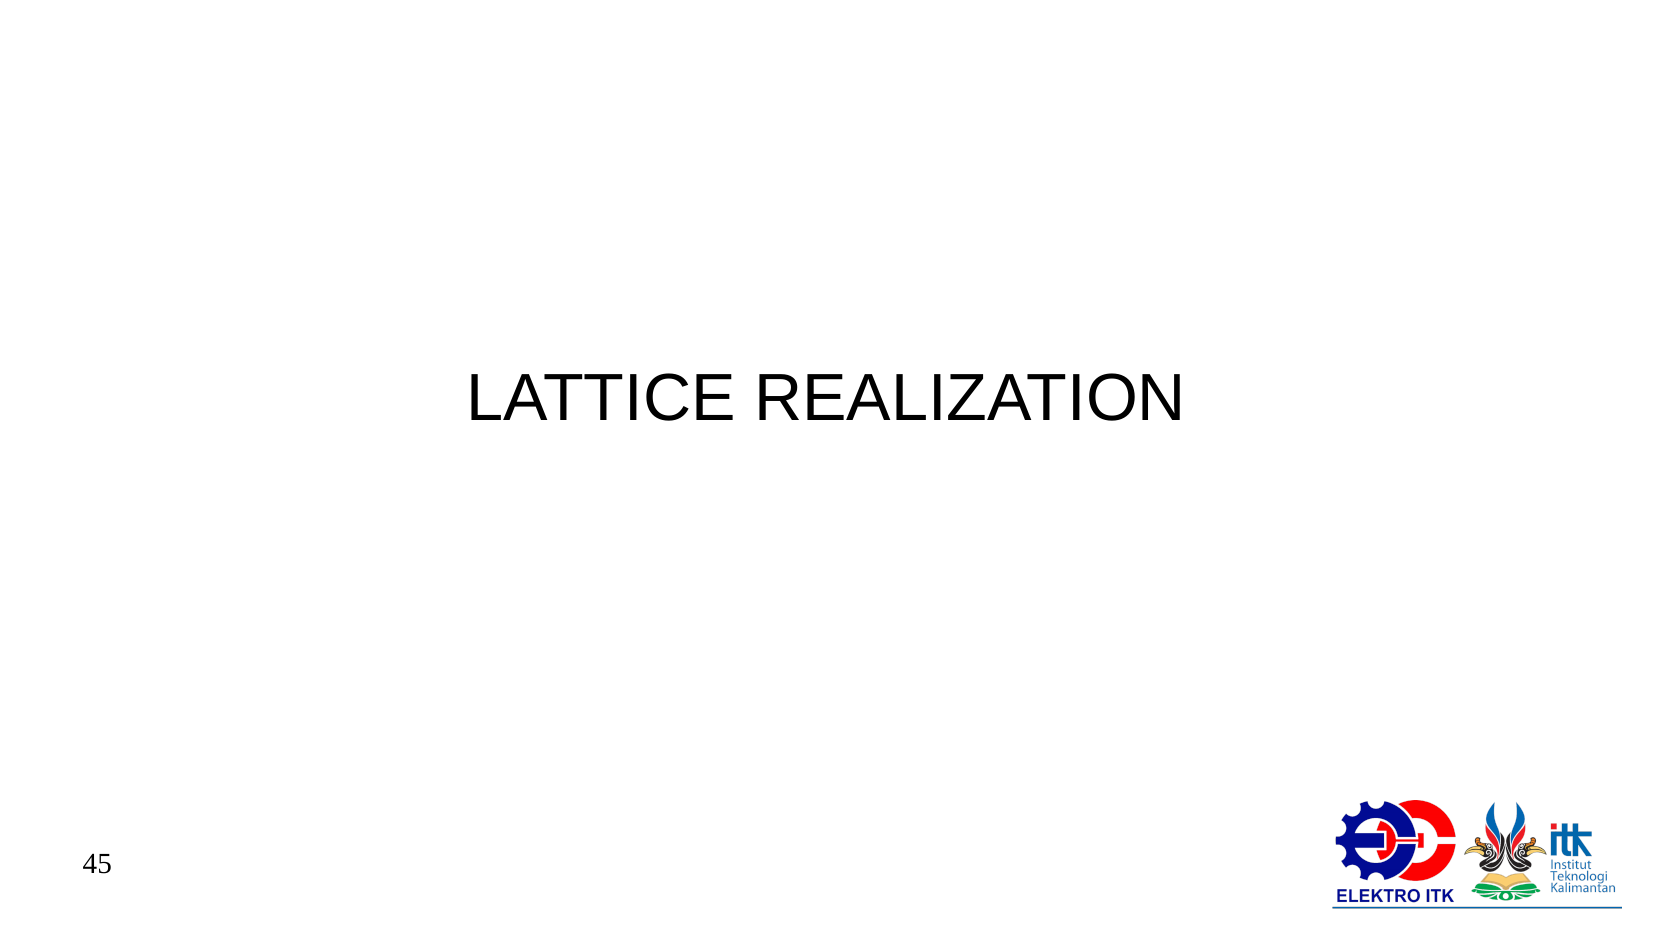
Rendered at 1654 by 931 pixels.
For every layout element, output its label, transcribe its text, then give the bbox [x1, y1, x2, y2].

subtitle LATTICE REALIZATION [82, 37, 1571, 757]
picture [1332, 800, 1622, 918]
